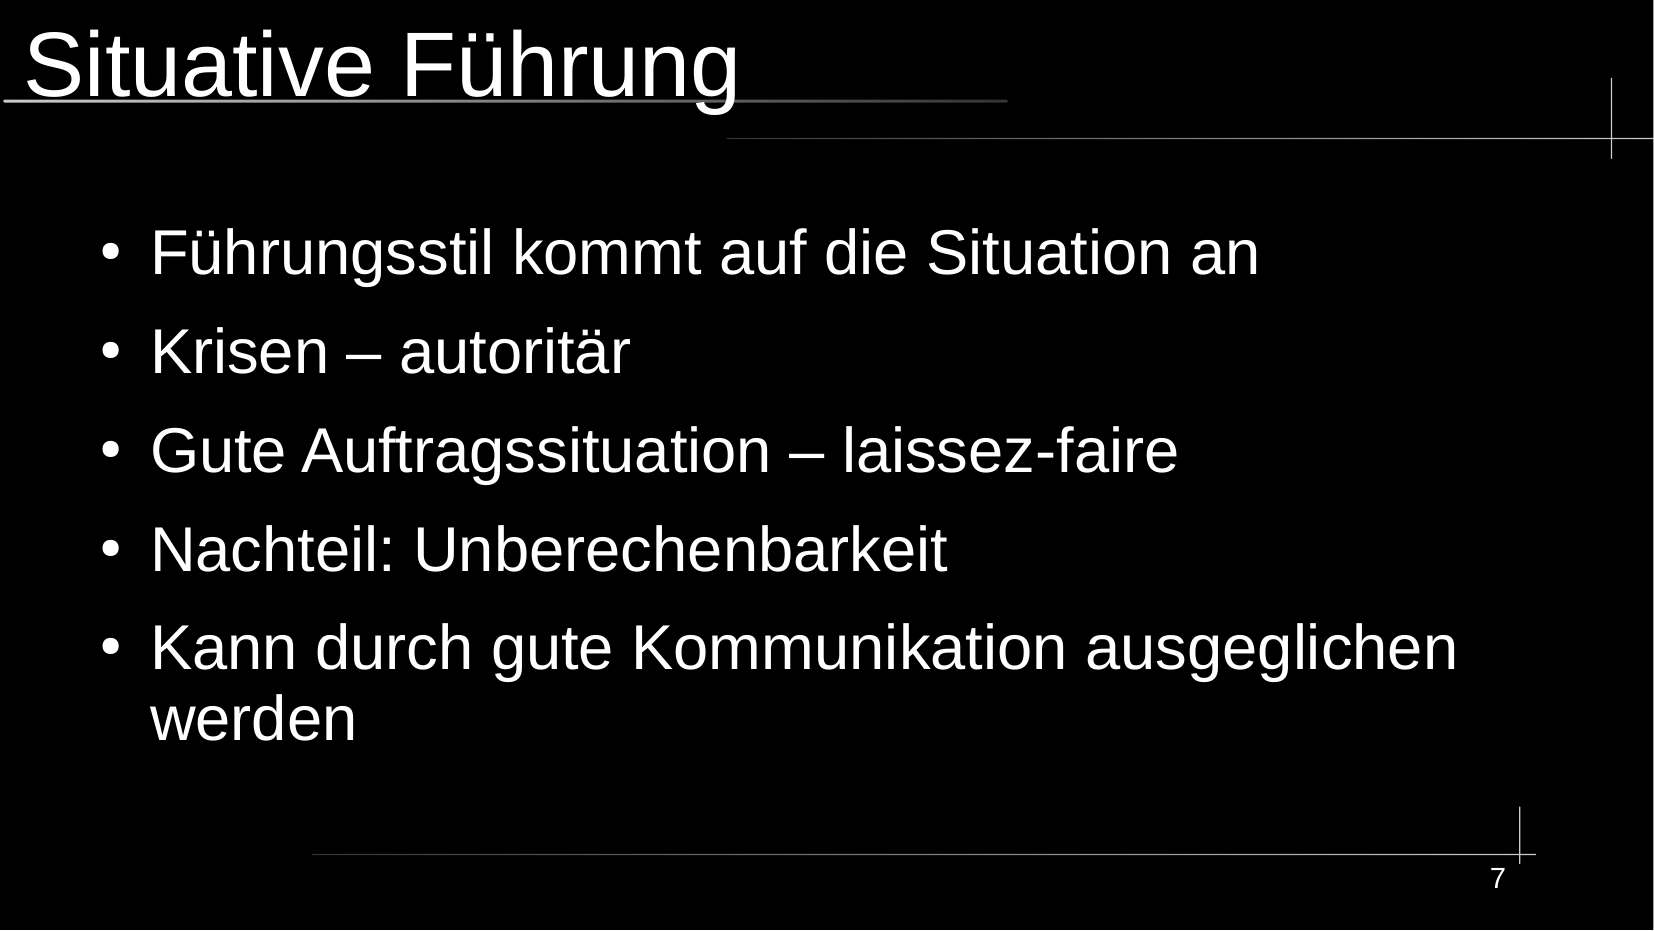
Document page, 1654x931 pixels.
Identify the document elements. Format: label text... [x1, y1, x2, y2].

list Führungsstil kommt auf die Situation an Krisen – autoritär Gute Auftragssituation – laissez-faire Nachteil: Unberechenbarkeit Kann durch gute Kommunikation ausgeglichen werden [82, 217, 1571, 758]
title Situative Führung [23, 11, 1589, 119]
